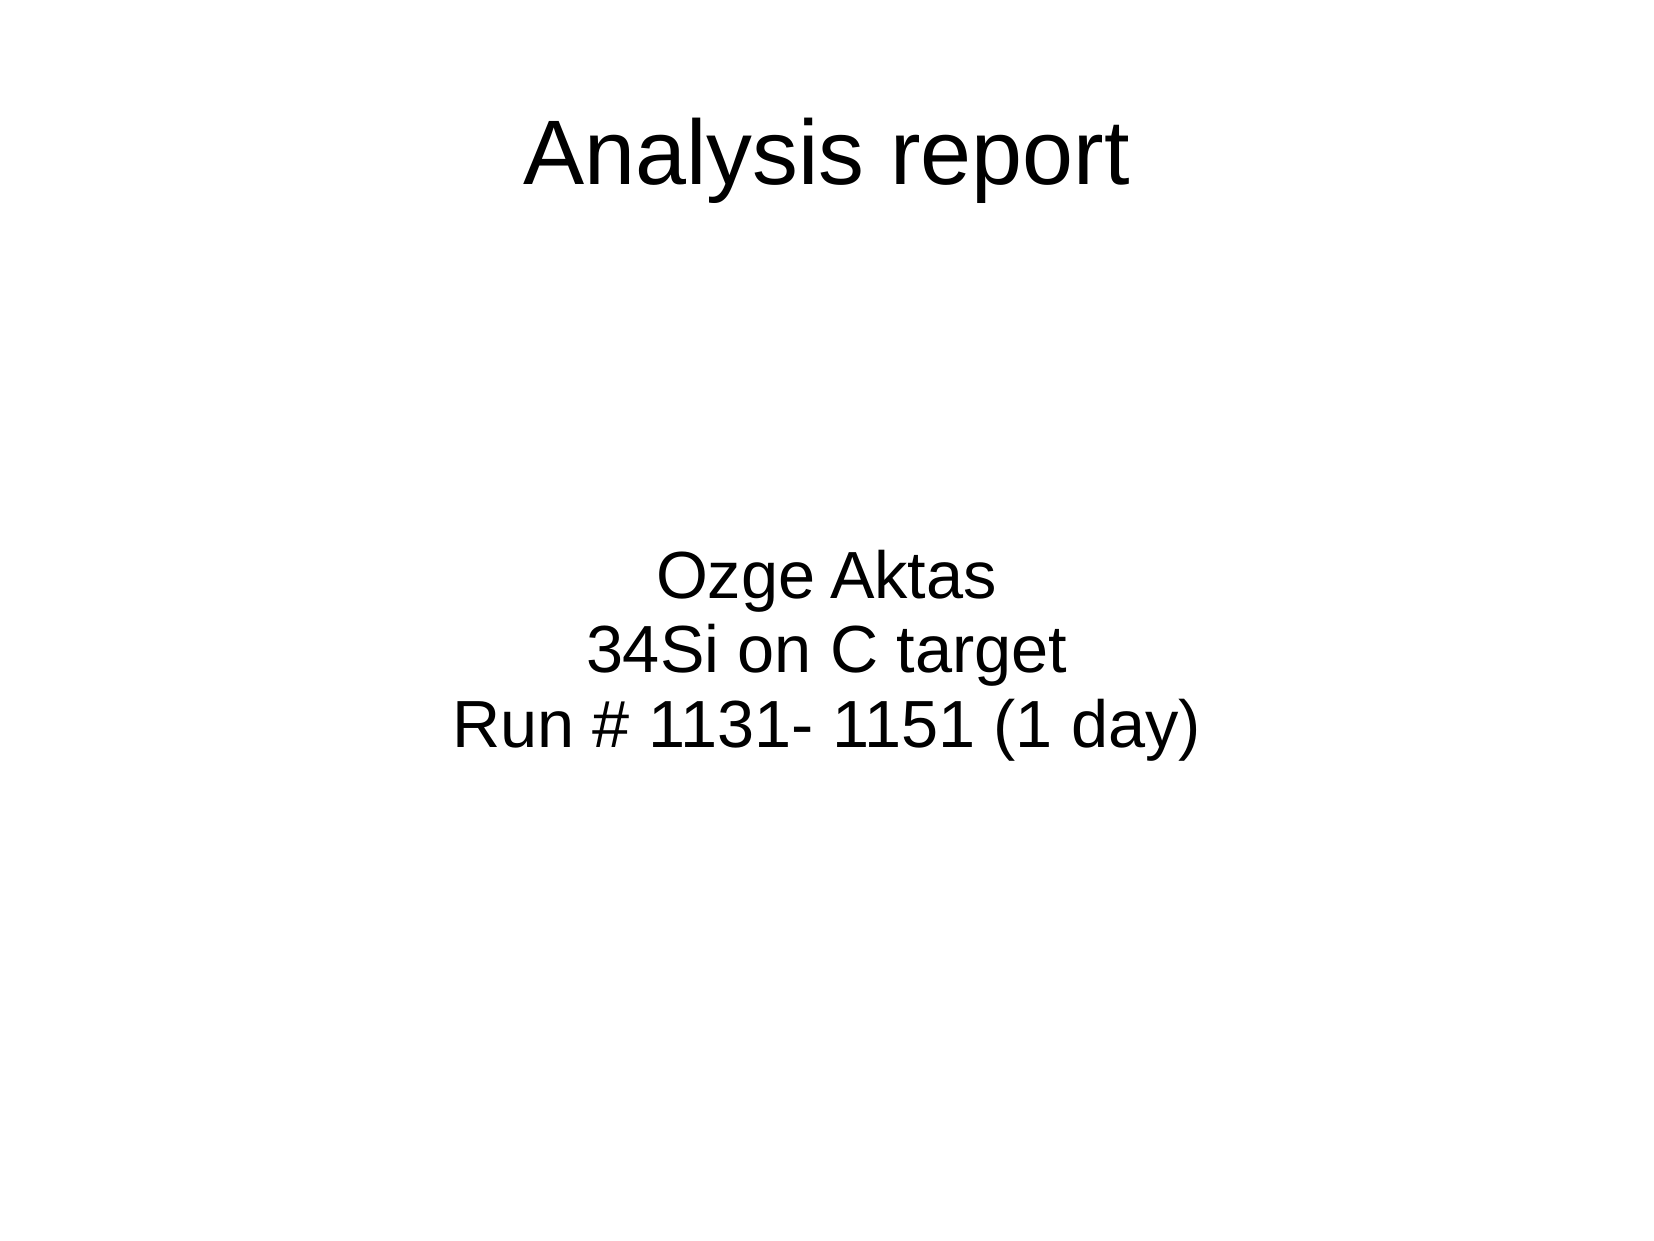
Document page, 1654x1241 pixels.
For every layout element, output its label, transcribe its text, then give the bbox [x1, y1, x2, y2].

title Analysis report [82, 49, 1571, 257]
subtitle Ozge Aktas 34Si on C target Run # 1131- 1151 (1 day) [82, 290, 1571, 1010]
